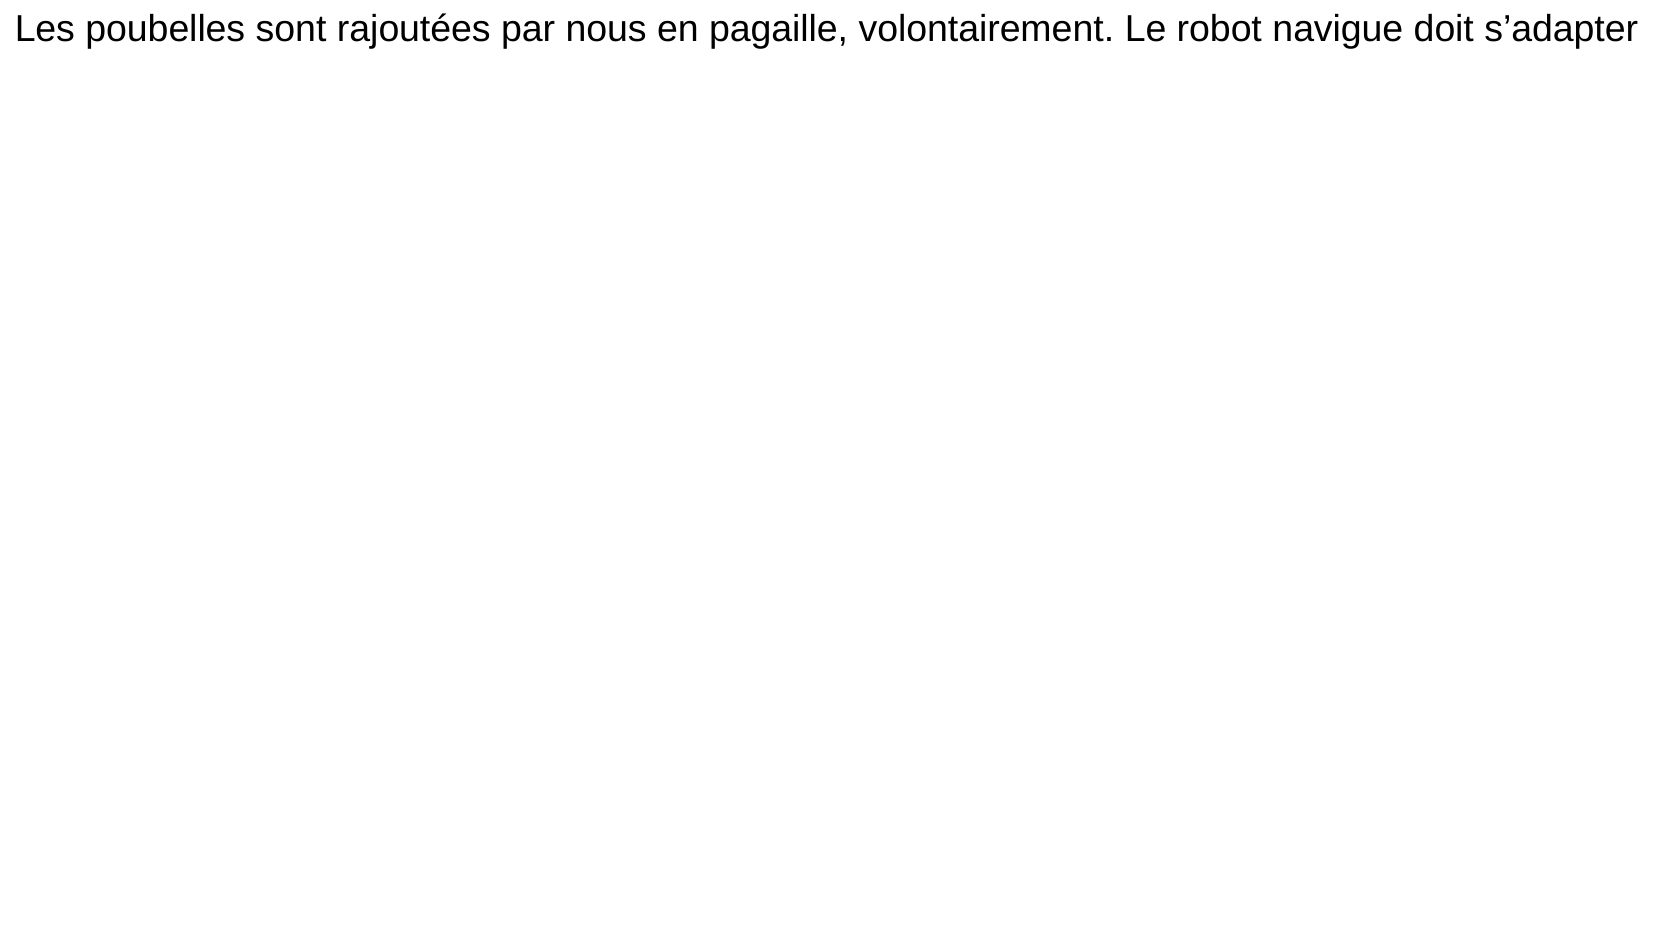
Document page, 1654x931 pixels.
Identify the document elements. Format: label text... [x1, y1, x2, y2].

text_box Les poubelles sont rajoutées par nous en pagaille, volontairement. Le robot navigue doit s’adapter [0, 0, 1654, 57]
